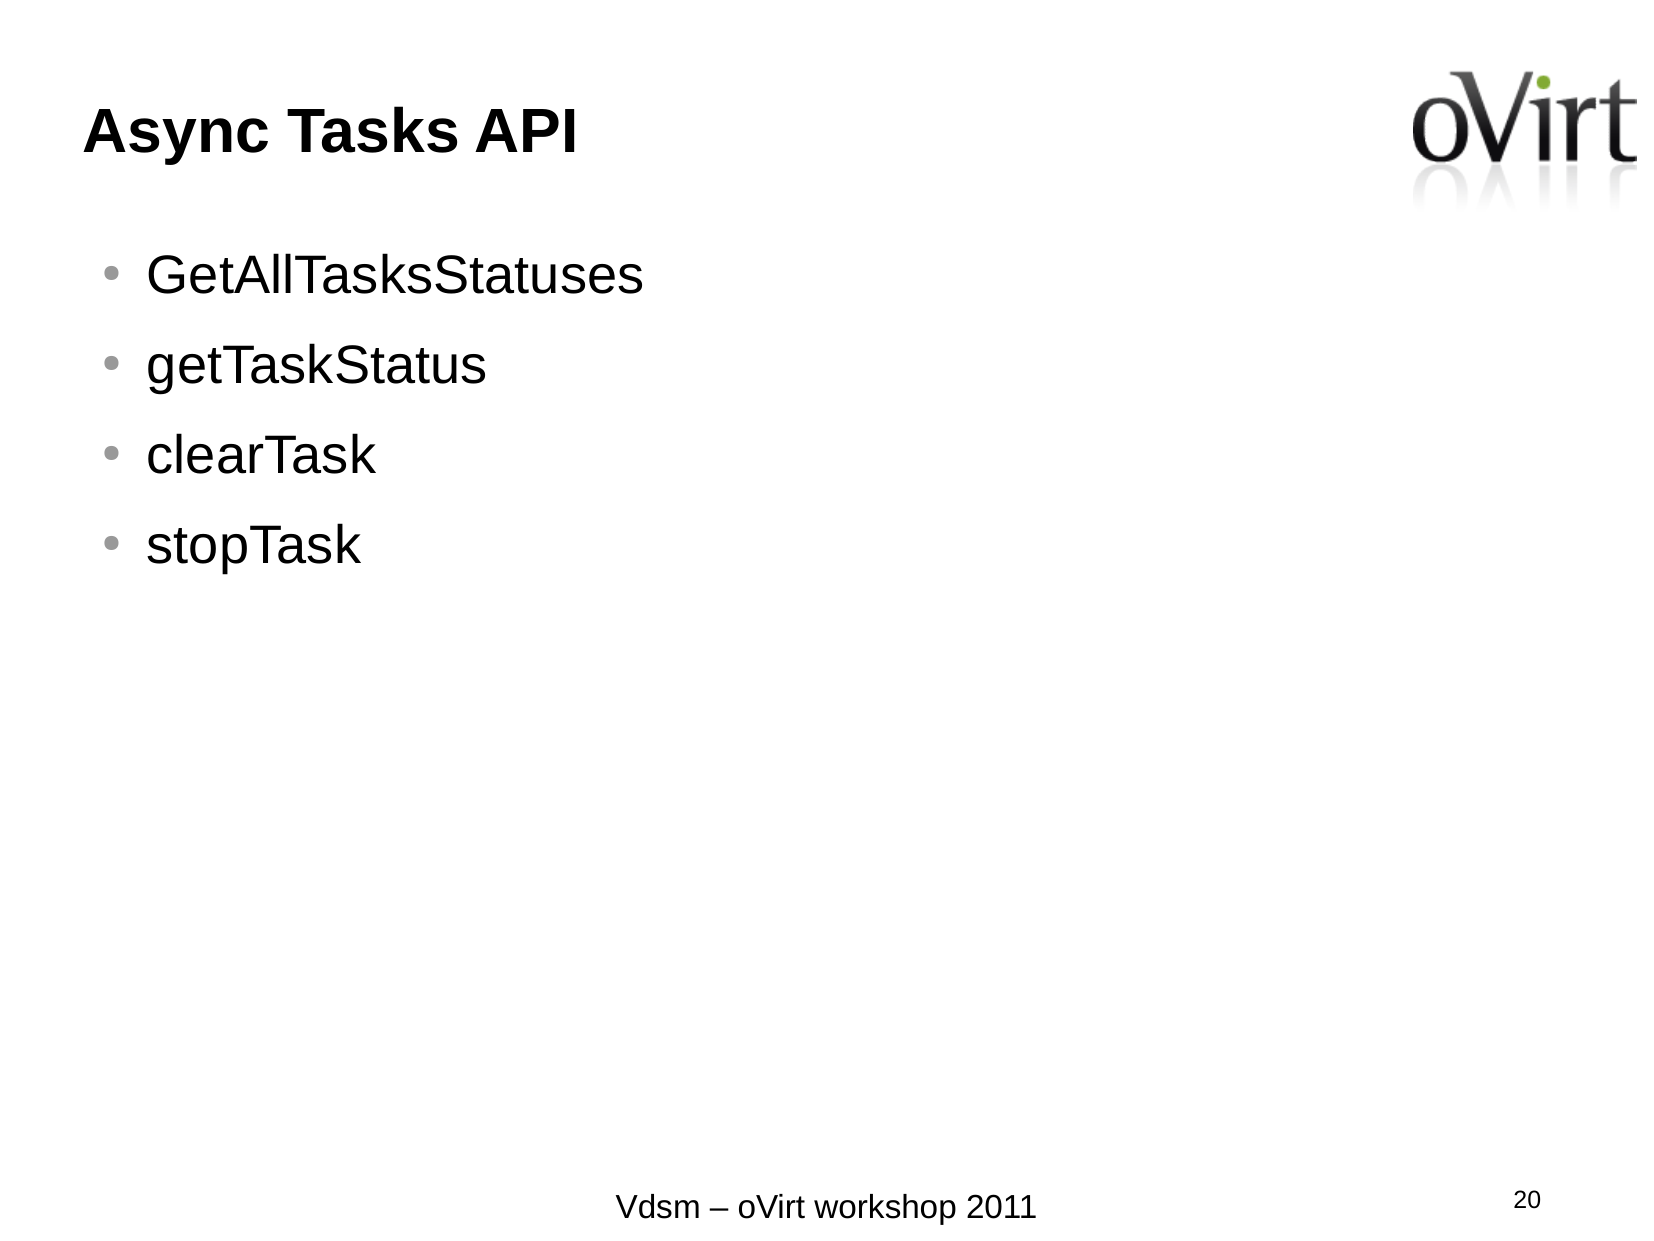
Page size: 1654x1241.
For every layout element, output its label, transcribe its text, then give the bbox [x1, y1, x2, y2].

list GetAllTasksStatuses getTaskStatus clearTask stopTask [86, 244, 1576, 1024]
title Async Tasks API [82, 45, 1303, 218]
picture [1413, 63, 1637, 212]
